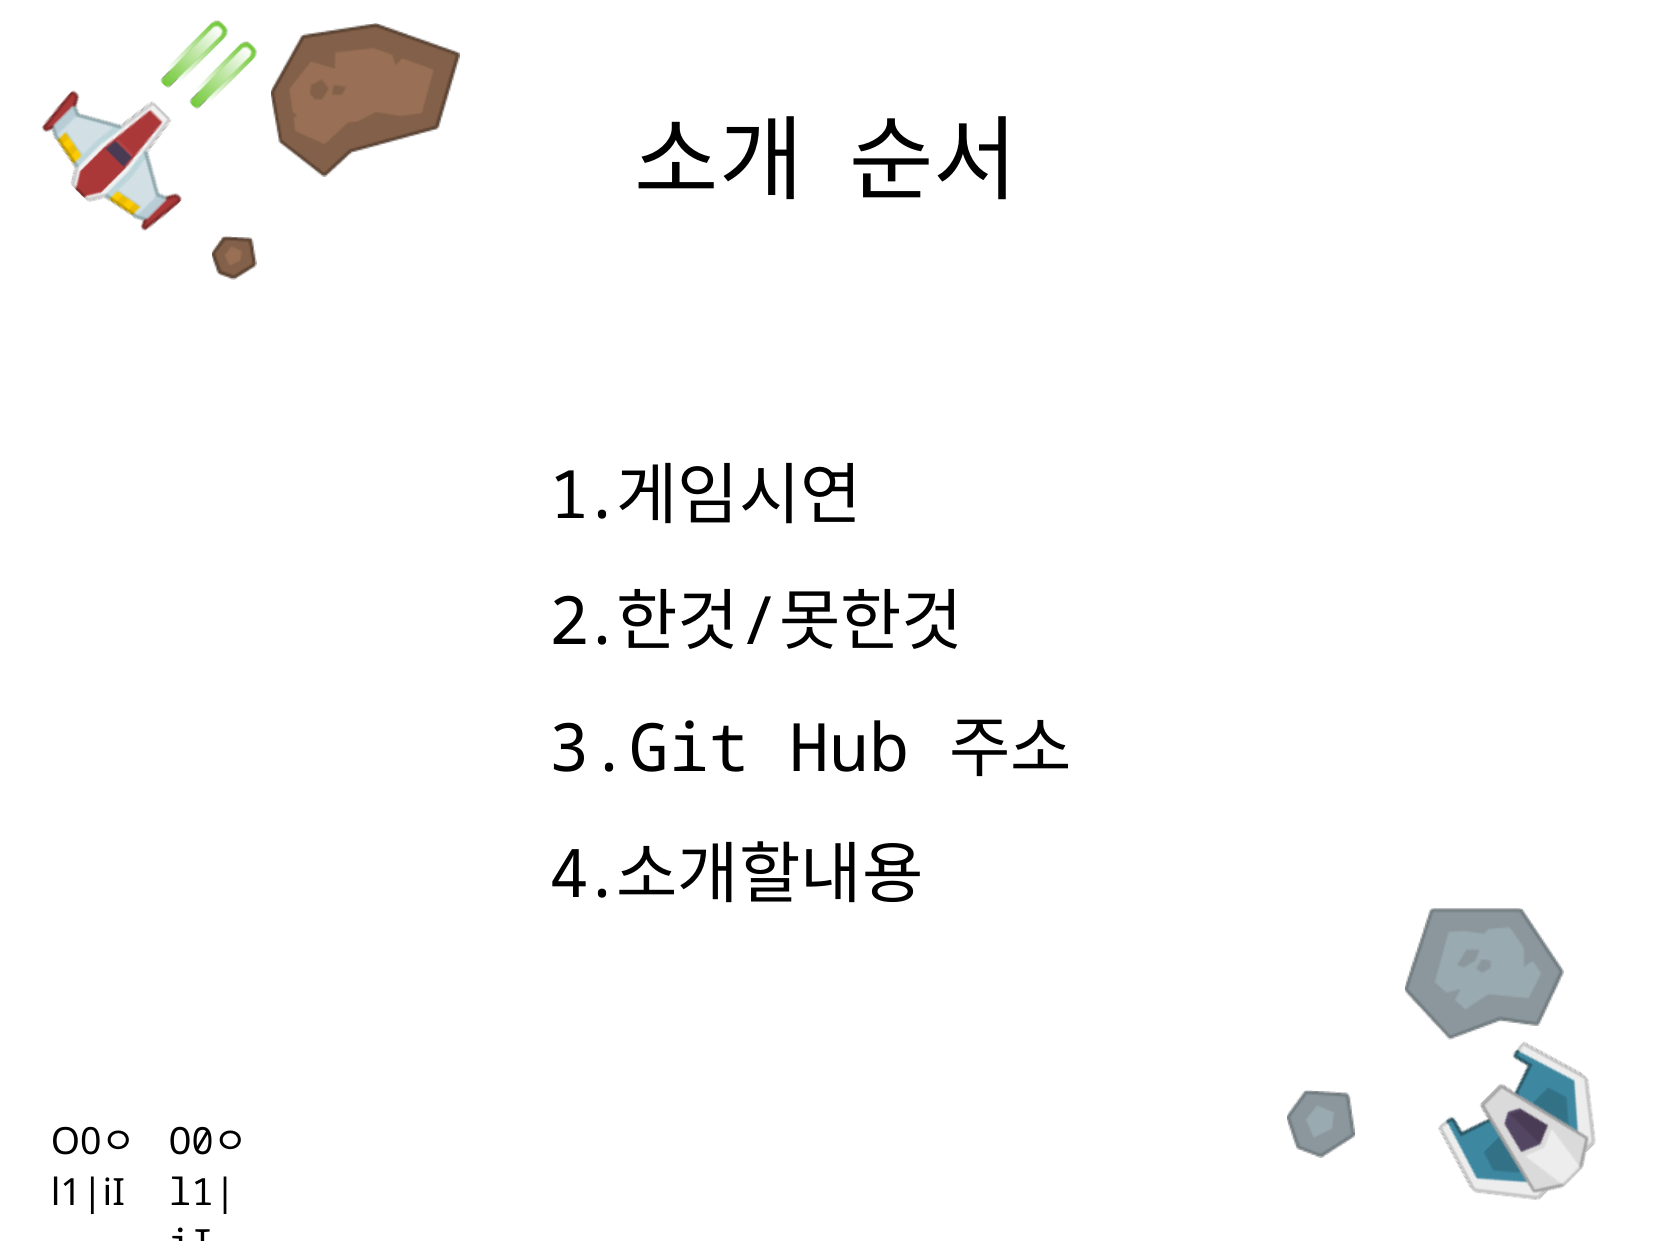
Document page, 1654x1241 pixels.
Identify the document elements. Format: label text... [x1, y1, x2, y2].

text_box O0ㅇ l1|iI [154, 1103, 296, 1237]
picture [212, 236, 257, 280]
picture [1405, 908, 1630, 1235]
title 소개 순서 [82, 49, 1571, 257]
picture [156, 17, 231, 92]
picture [1287, 1090, 1355, 1158]
picture [185, 38, 260, 113]
picture [271, 23, 460, 177]
text_box O0ㅇ l1|iI [36, 1103, 154, 1205]
picture [24, 55, 217, 249]
list 게임시연 한것/못한것 Git Hub 주소 소개할내용 [531, 440, 1276, 1182]
